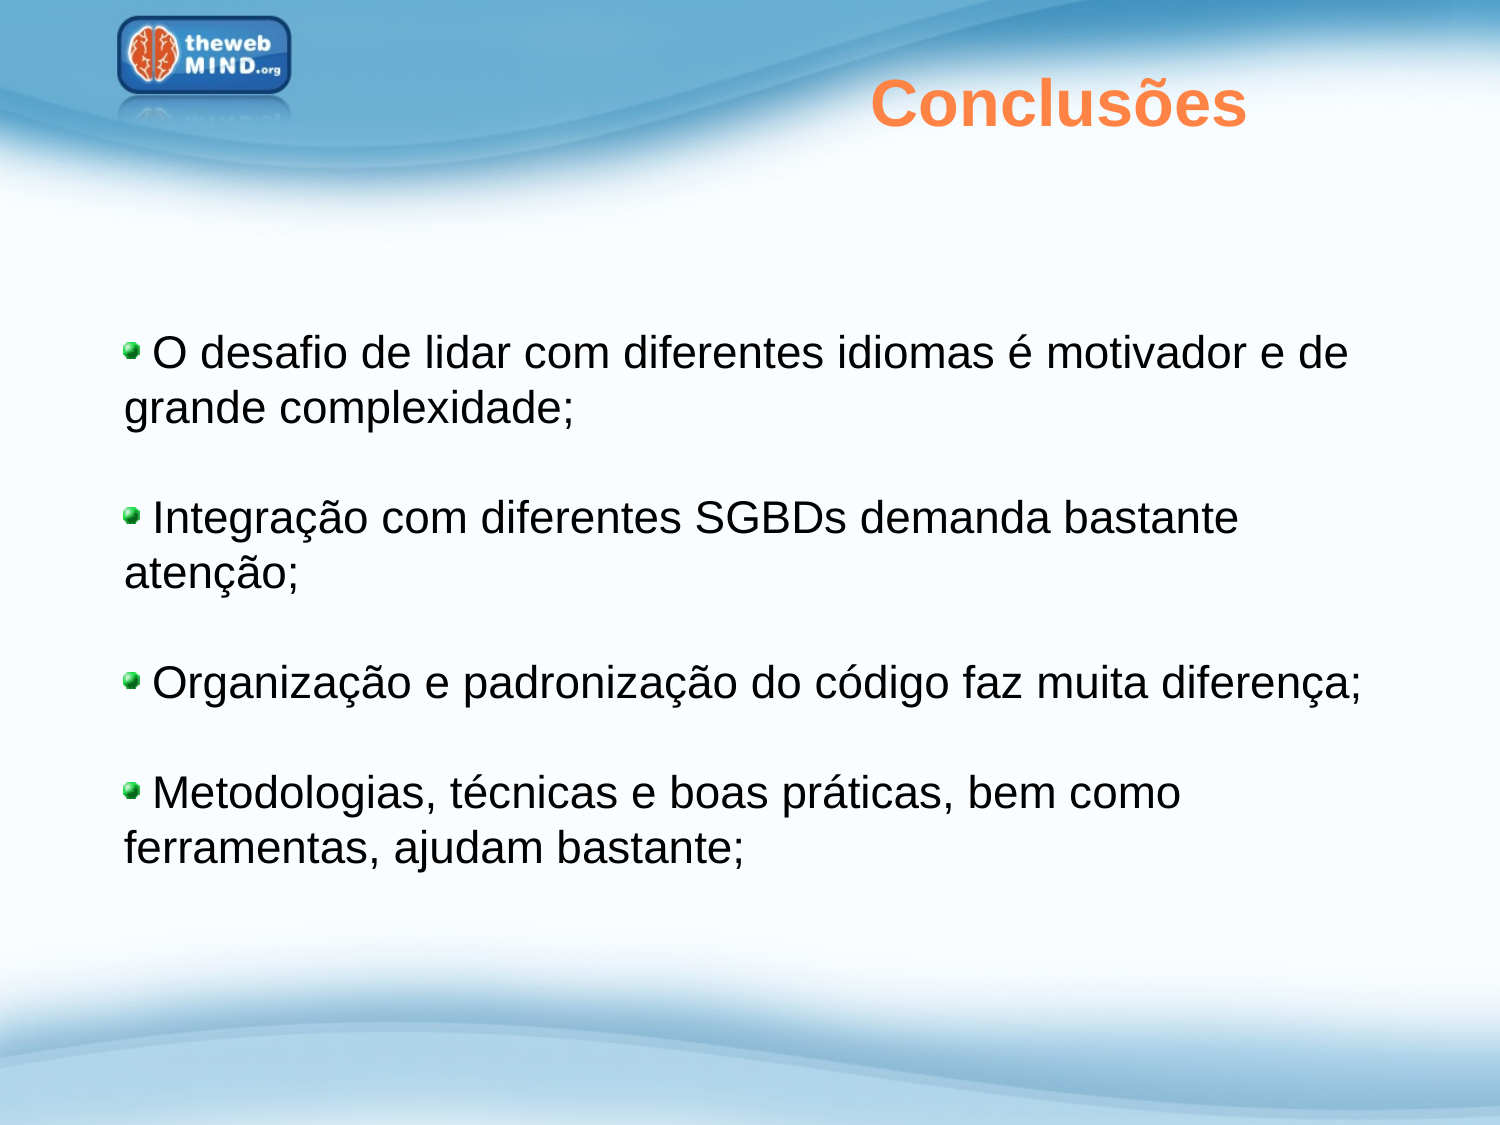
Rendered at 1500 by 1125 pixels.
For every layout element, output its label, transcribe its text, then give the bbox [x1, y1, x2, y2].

text_box Conclusões [855, 51, 1264, 148]
text_box O desafio de lidar com diferentes idiomas é motivador e de grande complexidade; Integração com diferentes SGBDs demanda bastante atenção; Organização e padronização do código faz muita diferença; Metodologias, técnicas e boas práticas, bem como ferramentas, ajudam bastante; [108, 315, 1410, 887]
picture [0, 0, 1500, 1125]
